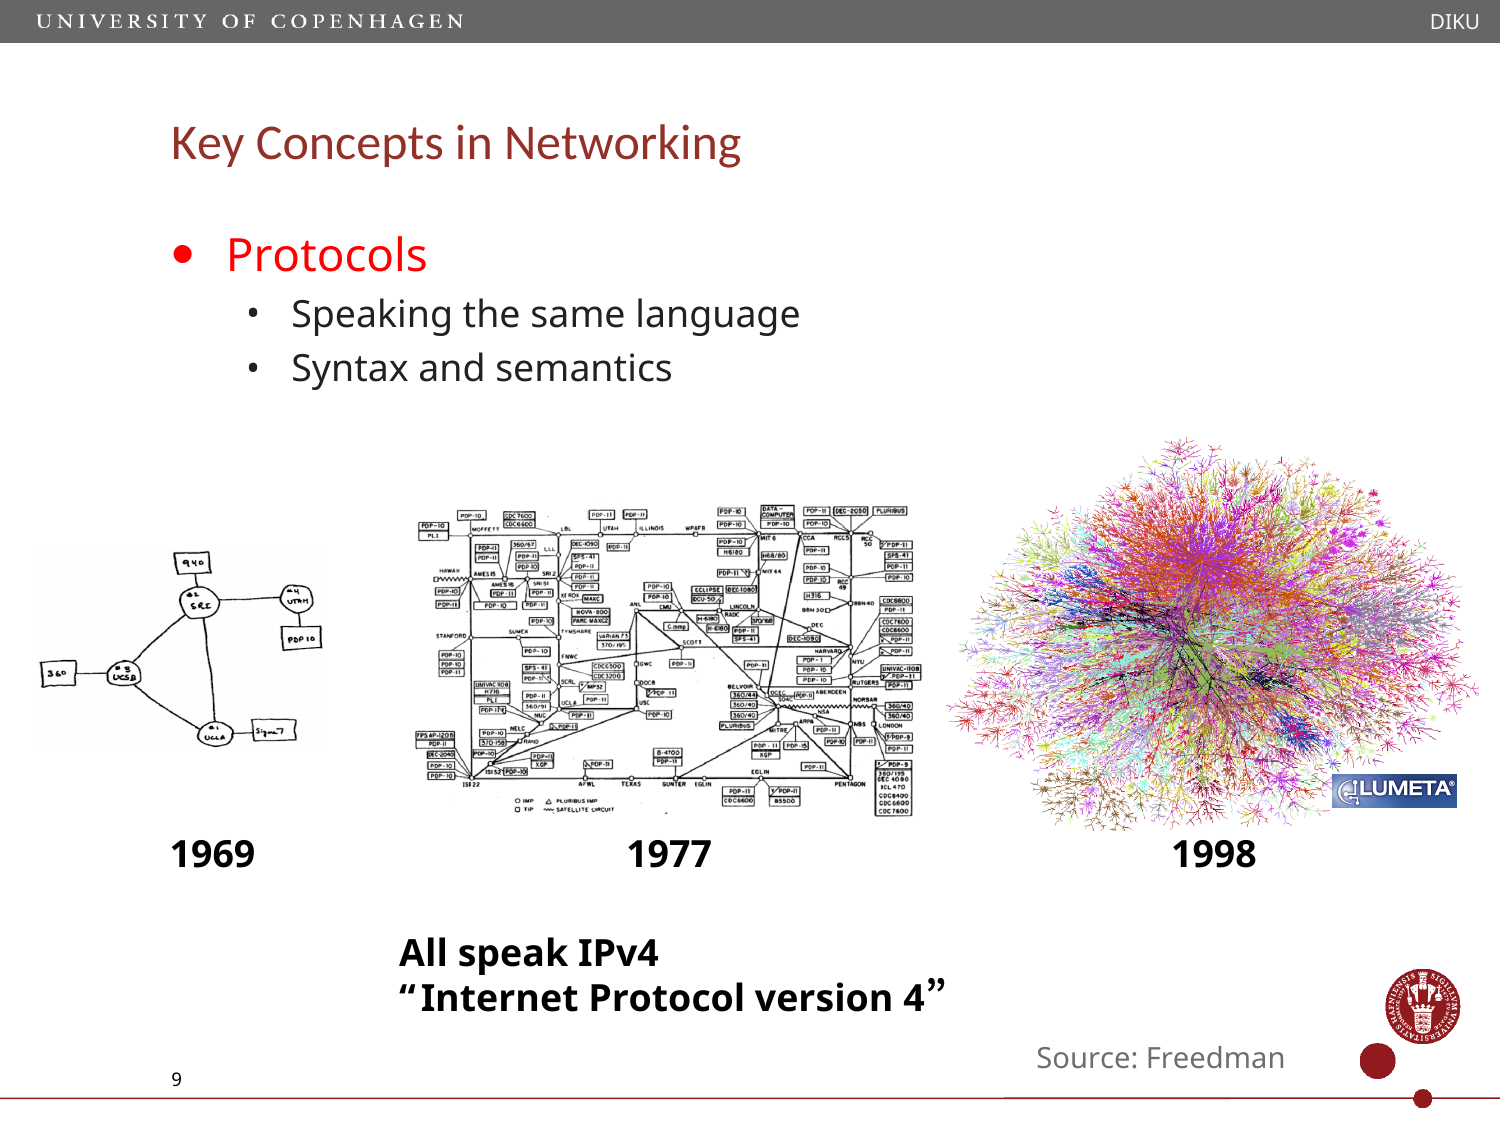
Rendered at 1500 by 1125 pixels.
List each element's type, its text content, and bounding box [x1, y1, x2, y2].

text_box <number> [171, 1067, 522, 1092]
text_box 1969 [154, 821, 271, 883]
text_box DIKU [469, 0, 1495, 43]
picture [944, 437, 1500, 831]
text_box 1977 [611, 821, 728, 883]
text_box Key Concepts in Networking [171, 75, 1329, 171]
text_box 1998 [1156, 821, 1272, 883]
picture [37, 549, 325, 751]
picture [0, 910, 1500, 1122]
text_box Protocols Speaking the same language Syntax and semantics [171, 225, 1329, 900]
picture [406, 499, 925, 818]
text_box Source: Freedman [1021, 1031, 1341, 1083]
text_box All speak IPv4 “Internet Protocol version 4” [384, 920, 963, 1027]
